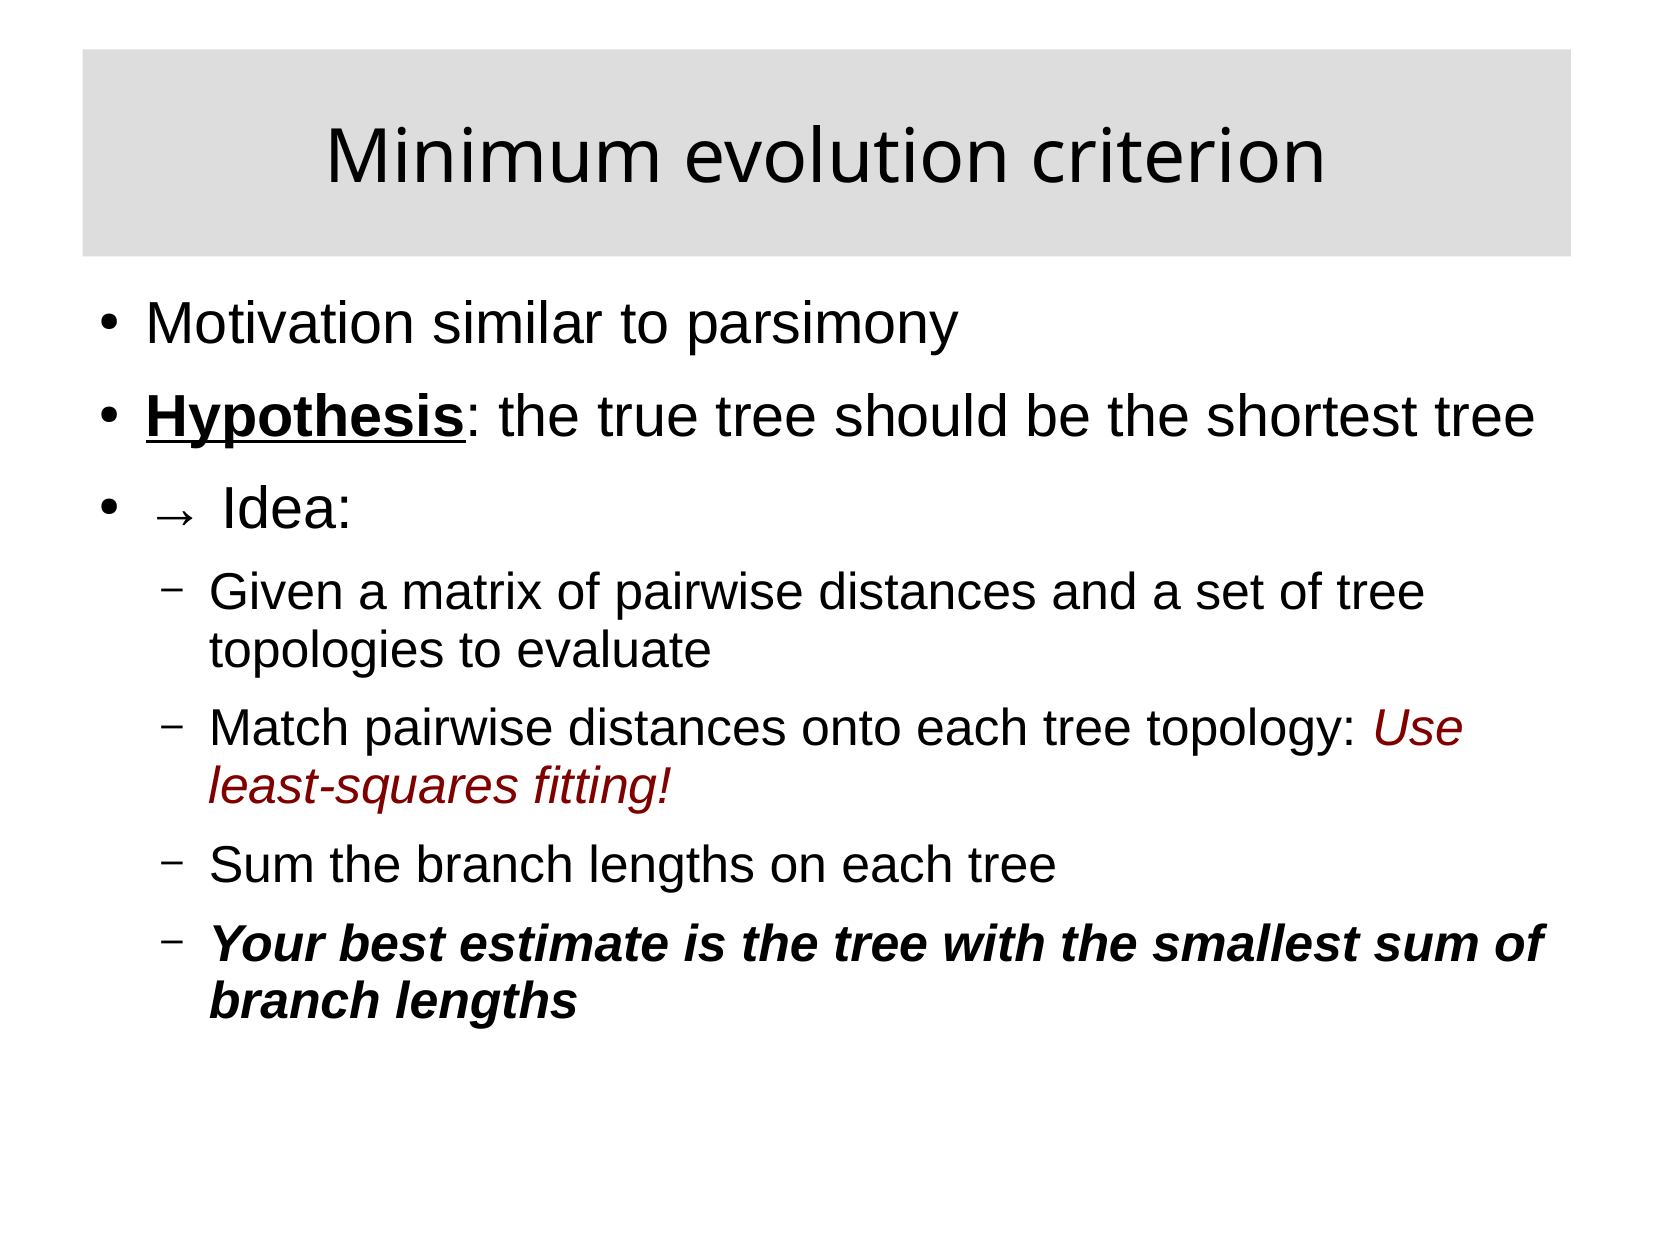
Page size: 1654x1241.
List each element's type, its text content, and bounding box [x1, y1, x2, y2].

title Minimum evolution criterion [82, 49, 1571, 257]
list Motivation similar to parsimony Hypothesis: the true tree should be the shortest tree → Idea: Given a matrix of pairwise distances and a set of tree topologies to evaluate Match pairwise distances onto each tree topology: Use least-squares fitting! Sum the branch lengths on each tree Your best estimate is the tree with the smallest sum of branch lengths [82, 290, 1571, 1036]
